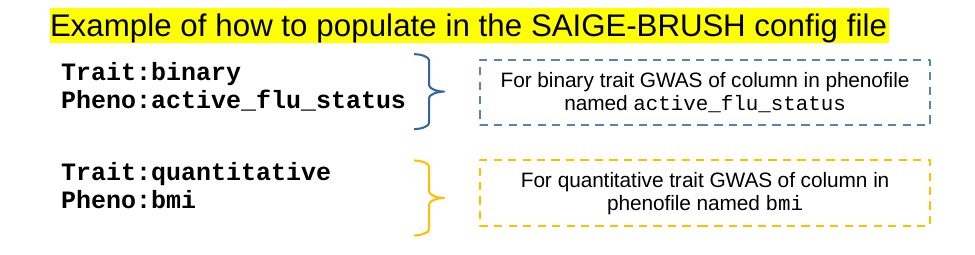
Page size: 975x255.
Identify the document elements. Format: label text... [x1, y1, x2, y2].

text_box For quantitative trait GWAS of column in phenofile named bmi [480, 160, 931, 226]
text_box Trait:quantitative Pheno:bmi [46, 152, 879, 224]
text_box Example of how to populate in the SAIGE-BRUSH config file [0, 0, 975, 51]
text_box Trait:binary Pheno:active_flu_status [46, 51, 879, 124]
text_box For binary trait GWAS of column in phenofile named active_flu_status [480, 60, 931, 126]
